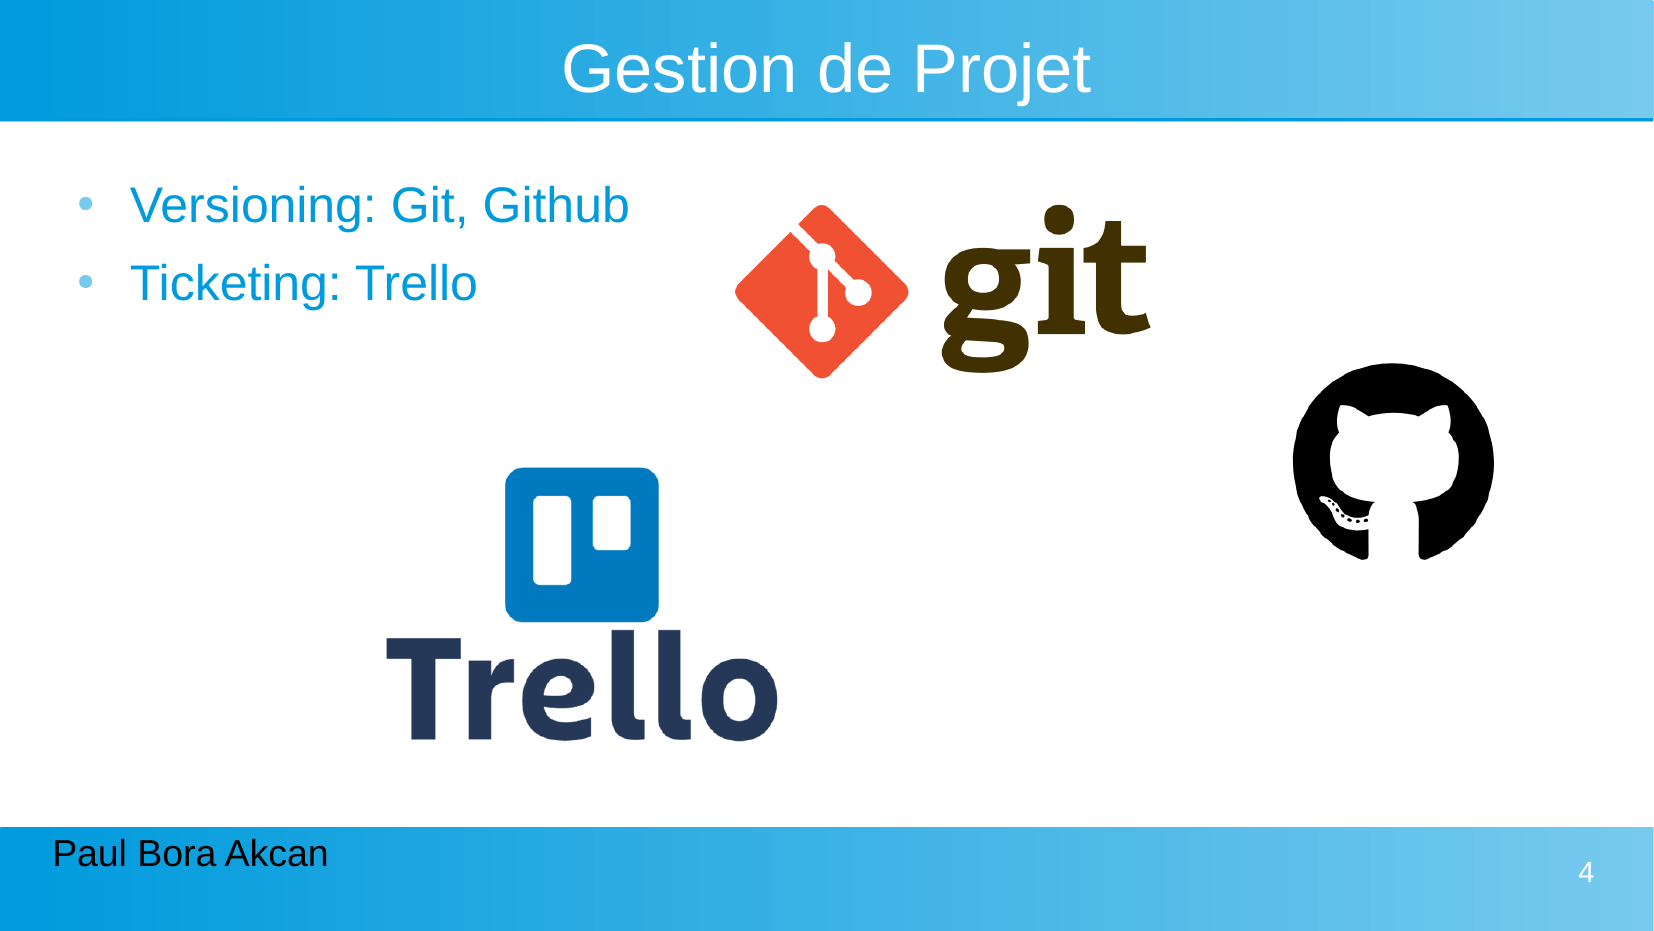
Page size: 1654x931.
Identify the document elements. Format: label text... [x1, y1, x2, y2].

text_box Paul Bora Akcan [37, 825, 488, 901]
picture [735, 187, 1163, 393]
picture [363, 445, 788, 751]
title Gestion de Projet [59, 29, 1595, 108]
list Versioning: Git, Github Ticketing: Trello [59, 177, 1595, 768]
picture [1284, 357, 1501, 563]
